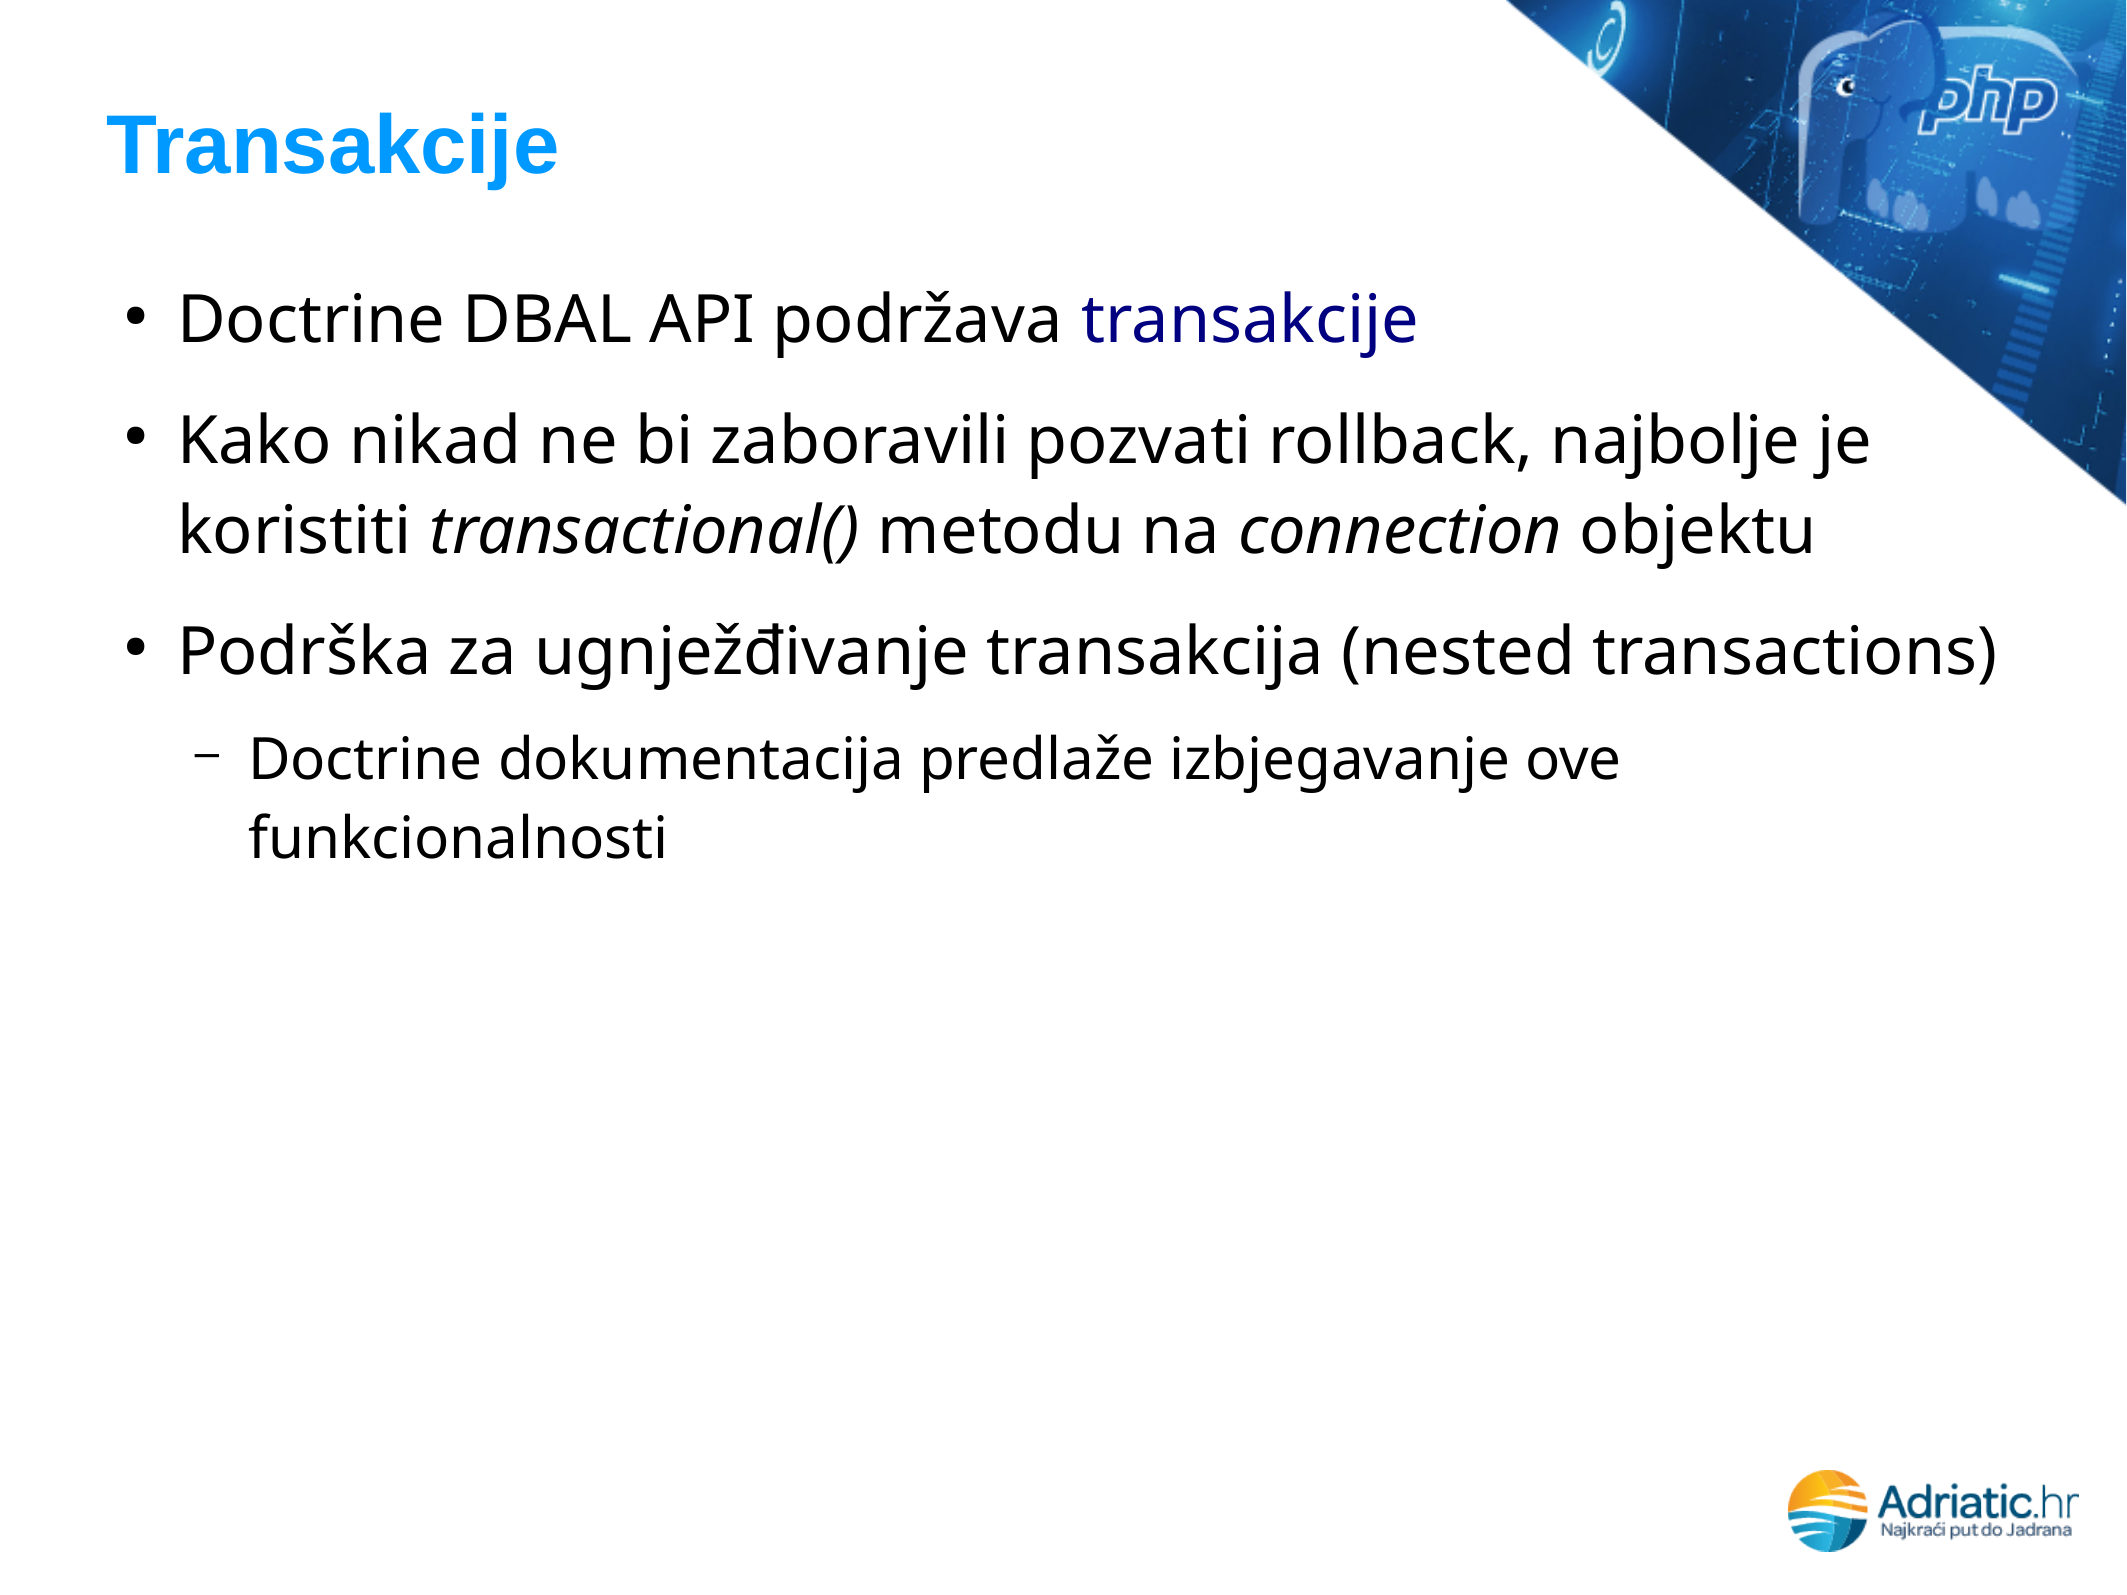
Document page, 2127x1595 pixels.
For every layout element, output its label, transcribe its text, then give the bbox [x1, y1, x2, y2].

title Transakcije [106, 70, 1630, 219]
list Doctrine DBAL API podržava transakcije Kako nikad ne bi zaboravili pozvati rollback, najbolje je koristiti transactional() metodu na connection objektu Podrška za ugnježđivanje transakcija (nested transactions) Doctrine dokumentacija predlaže izbjegavanje ove funkcionalnosti [106, 271, 2020, 1453]
picture [1505, 0, 2127, 625]
picture [1788, 1470, 2079, 1552]
